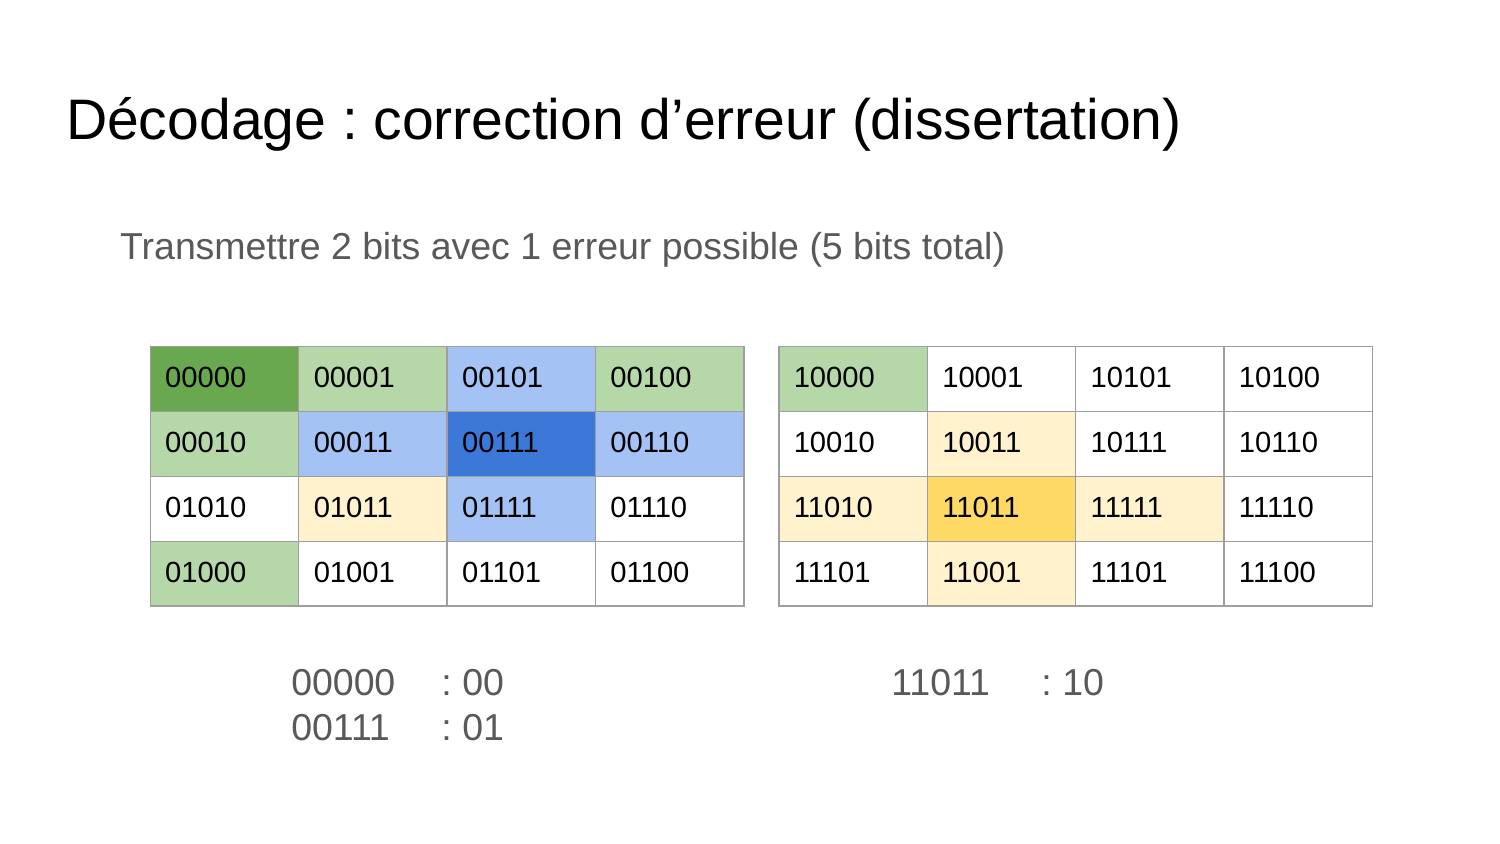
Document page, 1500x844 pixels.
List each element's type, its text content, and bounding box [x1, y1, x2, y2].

table_header 00100 [596, 347, 743, 411]
table_header 10100 [1225, 347, 1372, 411]
table_cell 11101 [1076, 542, 1223, 605]
table_cell 00110 [596, 412, 743, 476]
text_box 00000 : 00 11011 : 10 00111 : 01 [276, 642, 1241, 785]
table_cell 00011 [299, 412, 446, 476]
table_cell 10110 [1225, 412, 1372, 476]
table_header 00101 [448, 347, 595, 411]
table_cell 11100 [1225, 542, 1372, 605]
table_header 00000 [151, 347, 298, 411]
table_header 10001 [928, 347, 1075, 411]
table_cell 01101 [448, 542, 595, 605]
table_cell 10111 [1076, 412, 1223, 476]
table_cell 11101 [780, 542, 927, 605]
table_cell 10011 [928, 412, 1075, 476]
table_cell 00010 [151, 412, 298, 476]
table_header 00001 [299, 347, 446, 411]
title Décodage : correction d’erreur (dissertation) [51, 72, 1449, 167]
table_header 10101 [1076, 347, 1223, 411]
table_cell 01100 [596, 542, 743, 605]
table_cell 01110 [596, 477, 743, 541]
table_cell 10010 [780, 412, 927, 476]
table_cell 11001 [928, 542, 1075, 605]
table_cell 00111 [448, 412, 595, 476]
table_cell 01111 [448, 477, 595, 541]
table_cell 01010 [151, 477, 298, 541]
table_cell 01000 [151, 542, 298, 605]
table_cell 01011 [299, 477, 446, 541]
table_cell 01001 [299, 542, 446, 605]
text_box Transmettre 2 bits avec 1 erreur possible (5 bits total) [105, 206, 1429, 282]
table_header 10000 [780, 347, 927, 411]
table_cell 11010 [780, 477, 927, 541]
table_cell 11111 [1076, 477, 1223, 541]
table_cell 11110 [1225, 477, 1372, 541]
table_cell 11011 [928, 477, 1075, 541]
